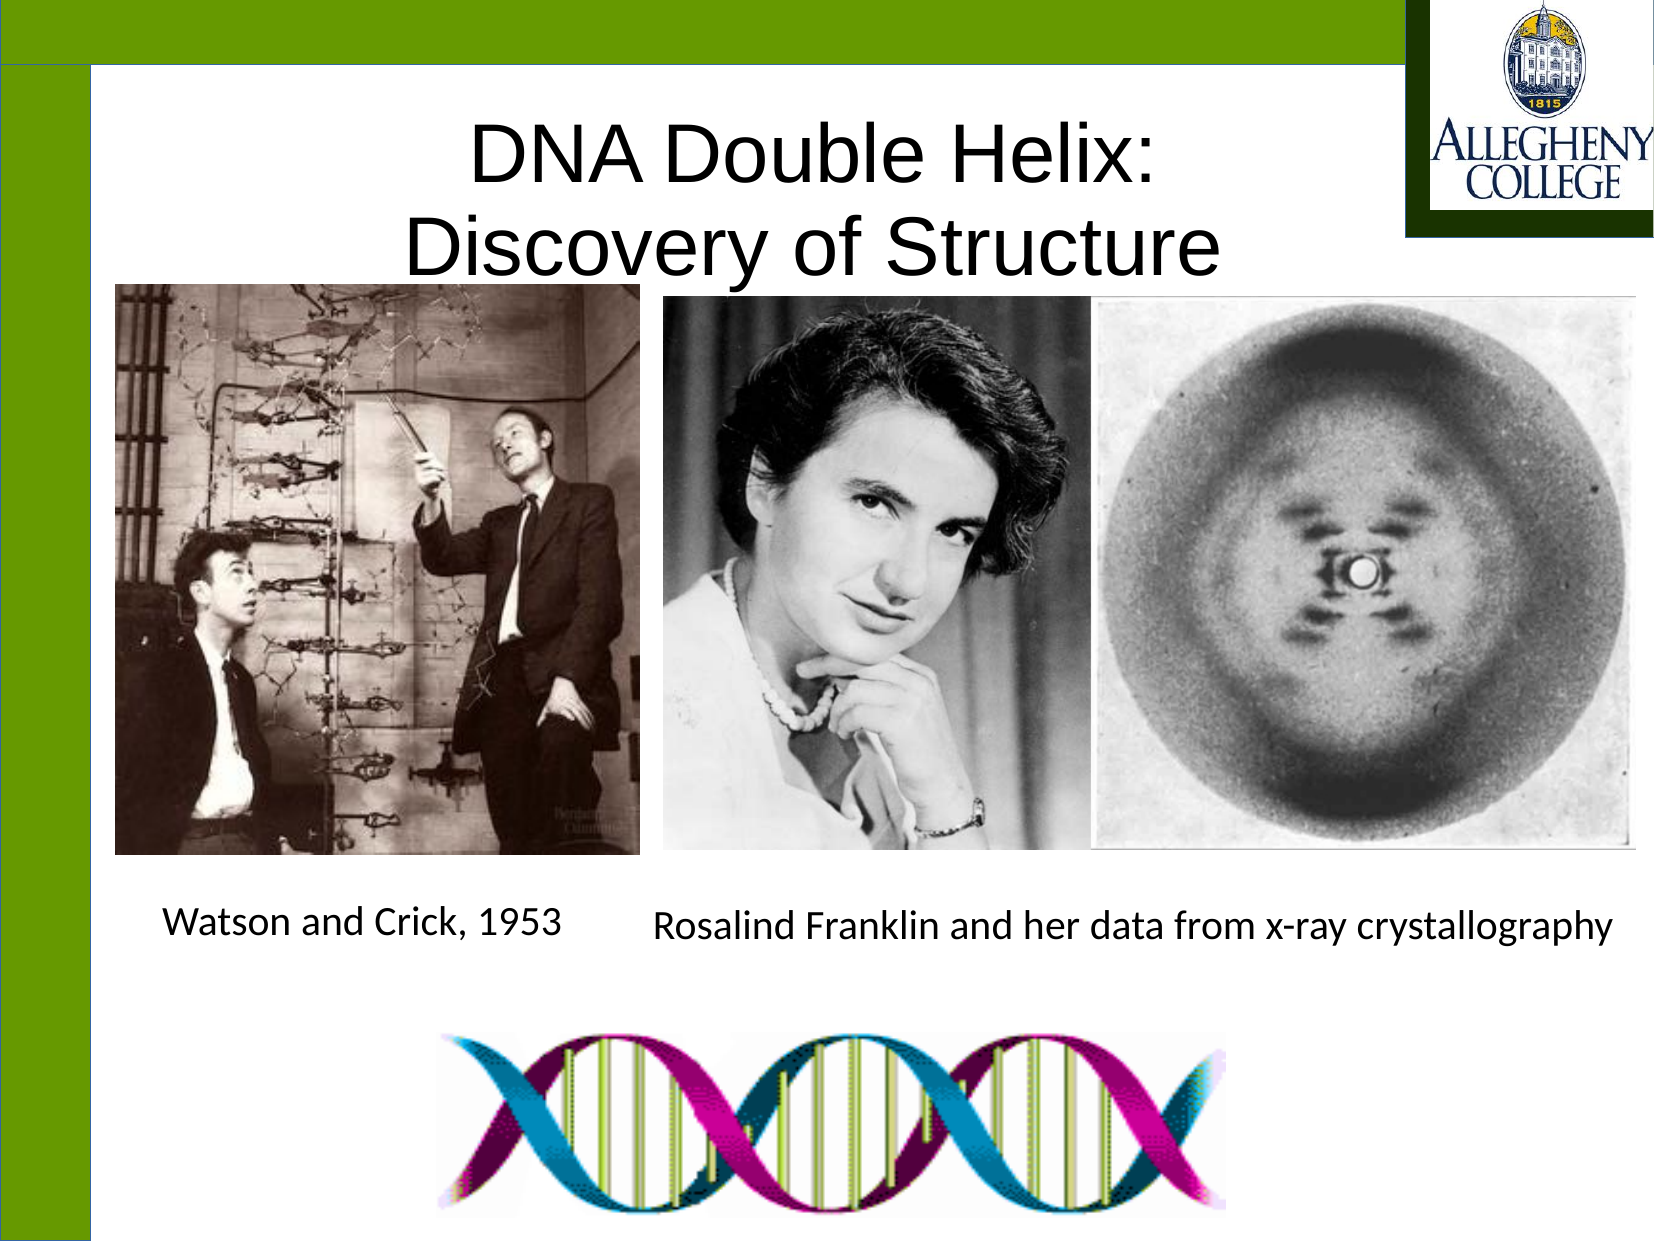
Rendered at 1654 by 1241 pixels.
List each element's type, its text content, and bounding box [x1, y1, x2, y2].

picture [663, 296, 1636, 850]
text_box Rosalind Franklin and her data from x-ray crystallography [638, 890, 1644, 956]
title DNA Double Helix: Discovery of Structure [112, 96, 1515, 304]
text_box Watson and Crick, 1953 [147, 886, 634, 952]
picture [1430, 0, 1654, 210]
picture [115, 284, 640, 855]
text_box [0, 0, 1654, 1241]
picture [436, 1032, 1226, 1218]
